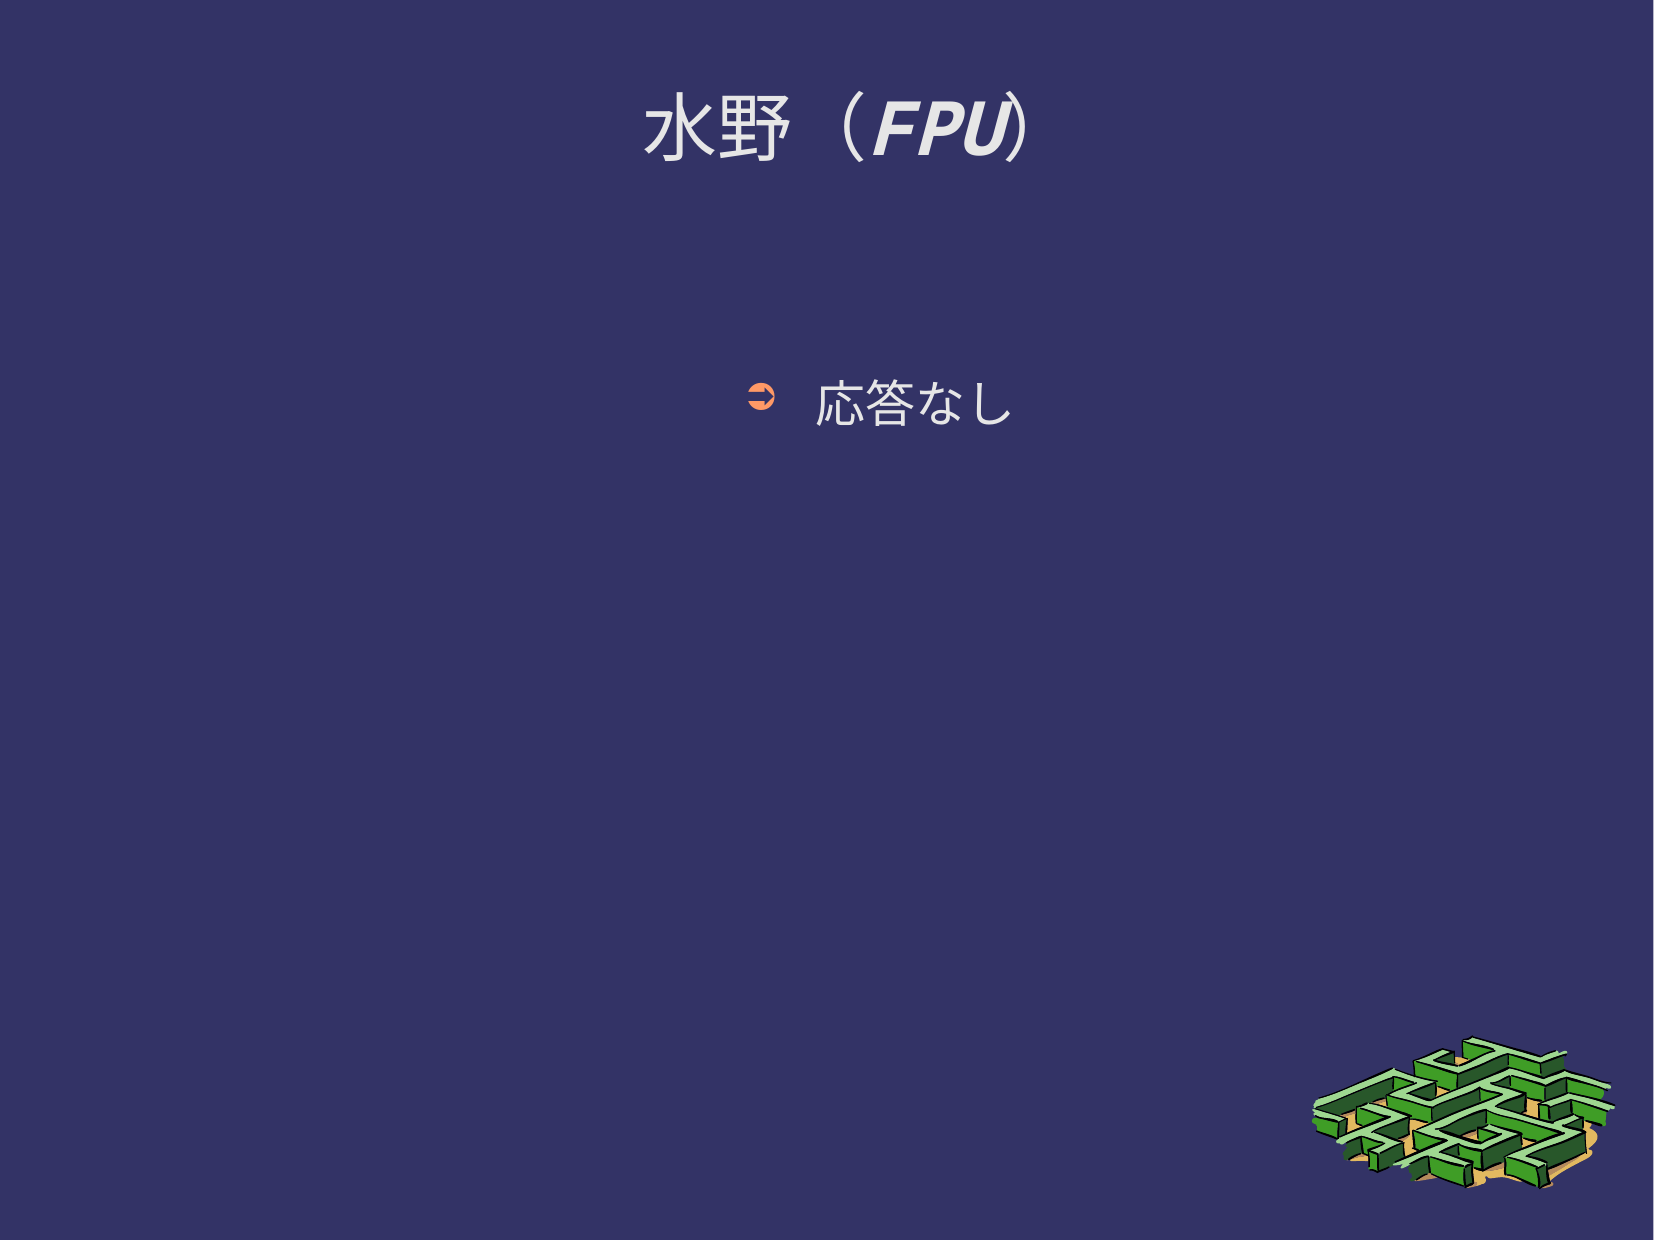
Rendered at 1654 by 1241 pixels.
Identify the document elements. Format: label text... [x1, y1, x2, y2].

title 水野（FPU） [153, 19, 1566, 227]
list 応答なし [178, 364, 1570, 1085]
